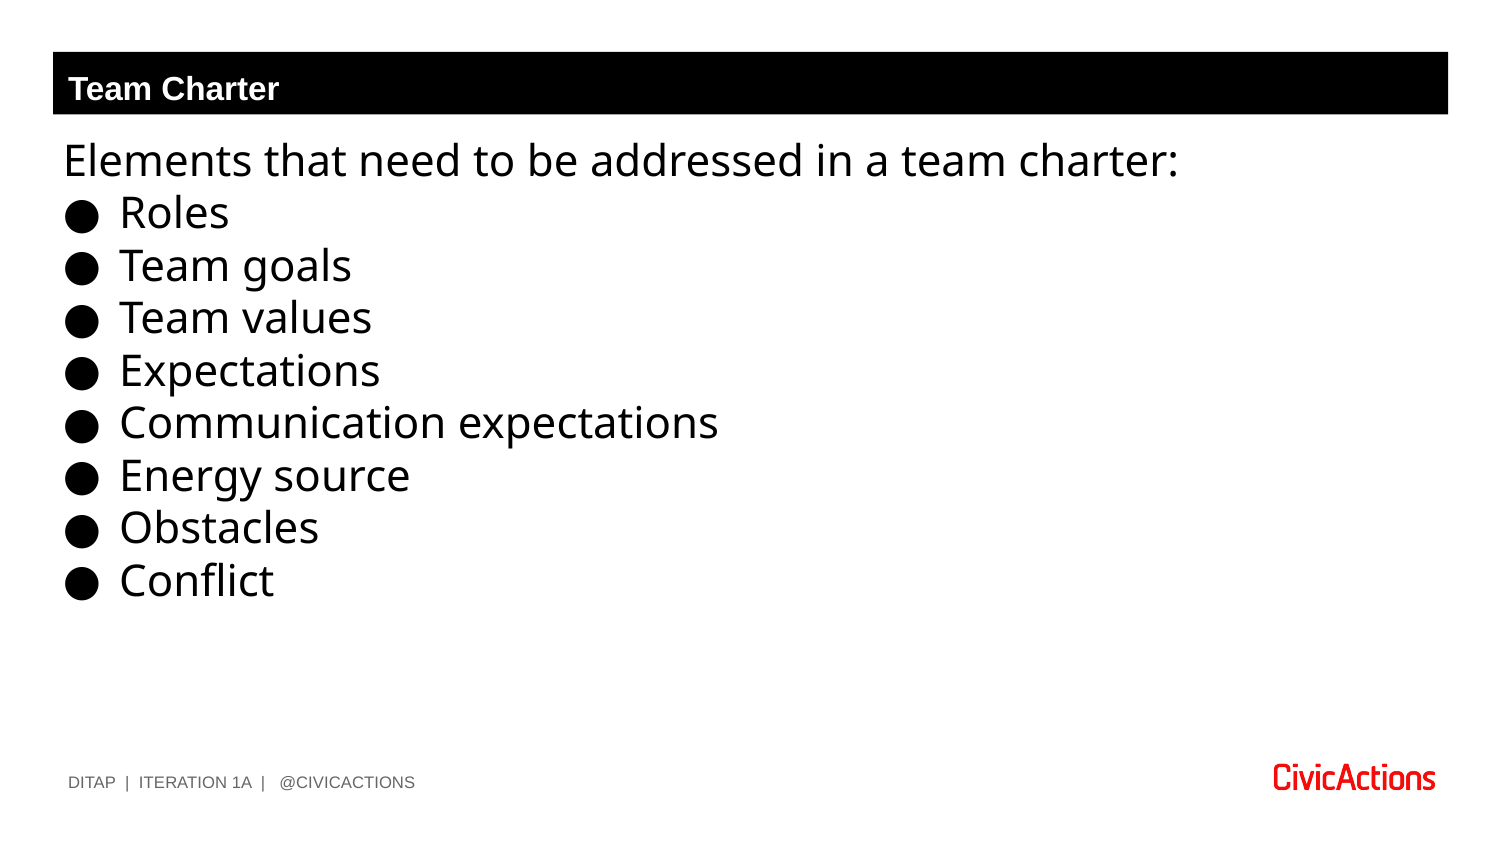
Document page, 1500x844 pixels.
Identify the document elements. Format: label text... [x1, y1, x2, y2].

title Team Charter [53, 51, 1449, 115]
list Elements that need to be addressed in a team charter: Roles Team goals Team values Expectations Communication expectations Energy source Obstacles Conflict [53, 123, 1449, 717]
picture [1271, 758, 1438, 795]
